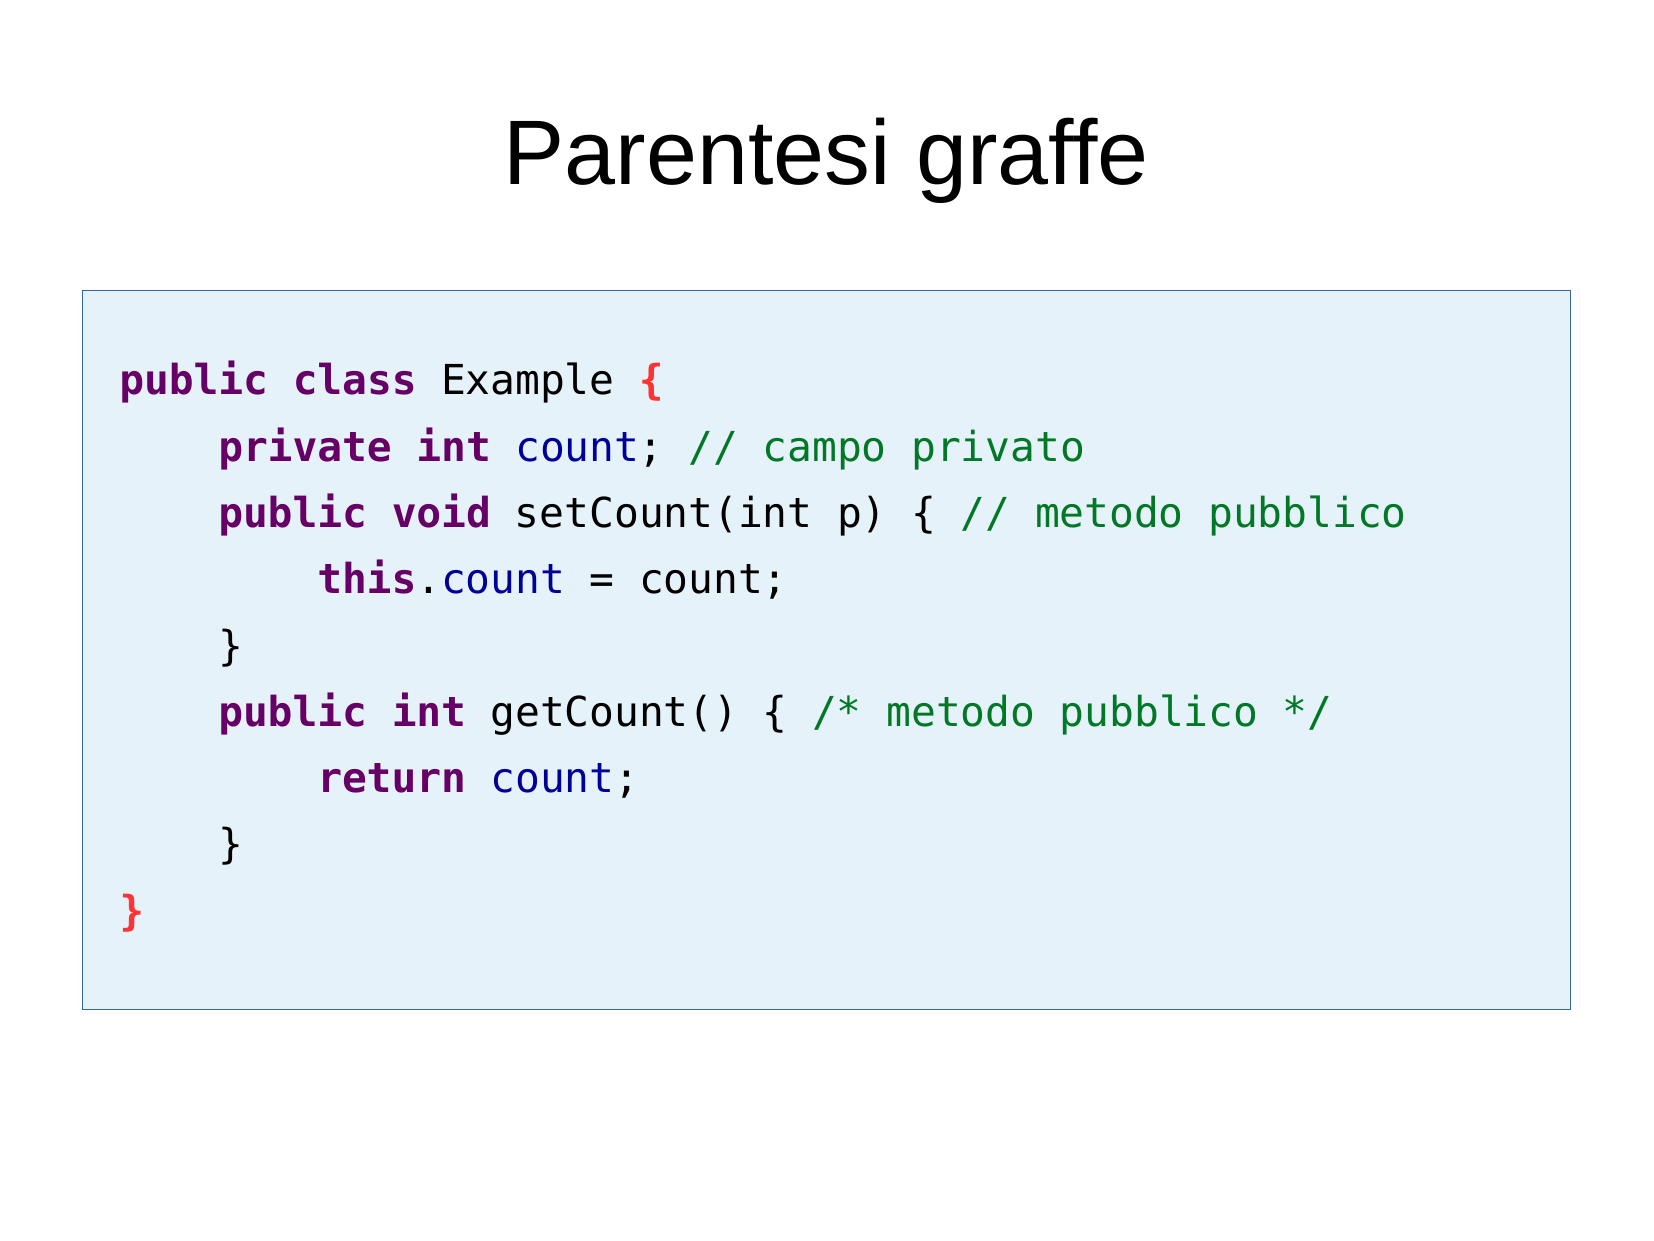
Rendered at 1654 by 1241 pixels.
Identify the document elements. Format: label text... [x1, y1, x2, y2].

title Parentesi graffe [82, 49, 1571, 257]
list public class Example { private int count; // campo privato public void setCount(int p) { // metodo pubblico this.count = count; } public int getCount() { /* metodo pubblico */ return count; } } [82, 290, 1571, 1010]
